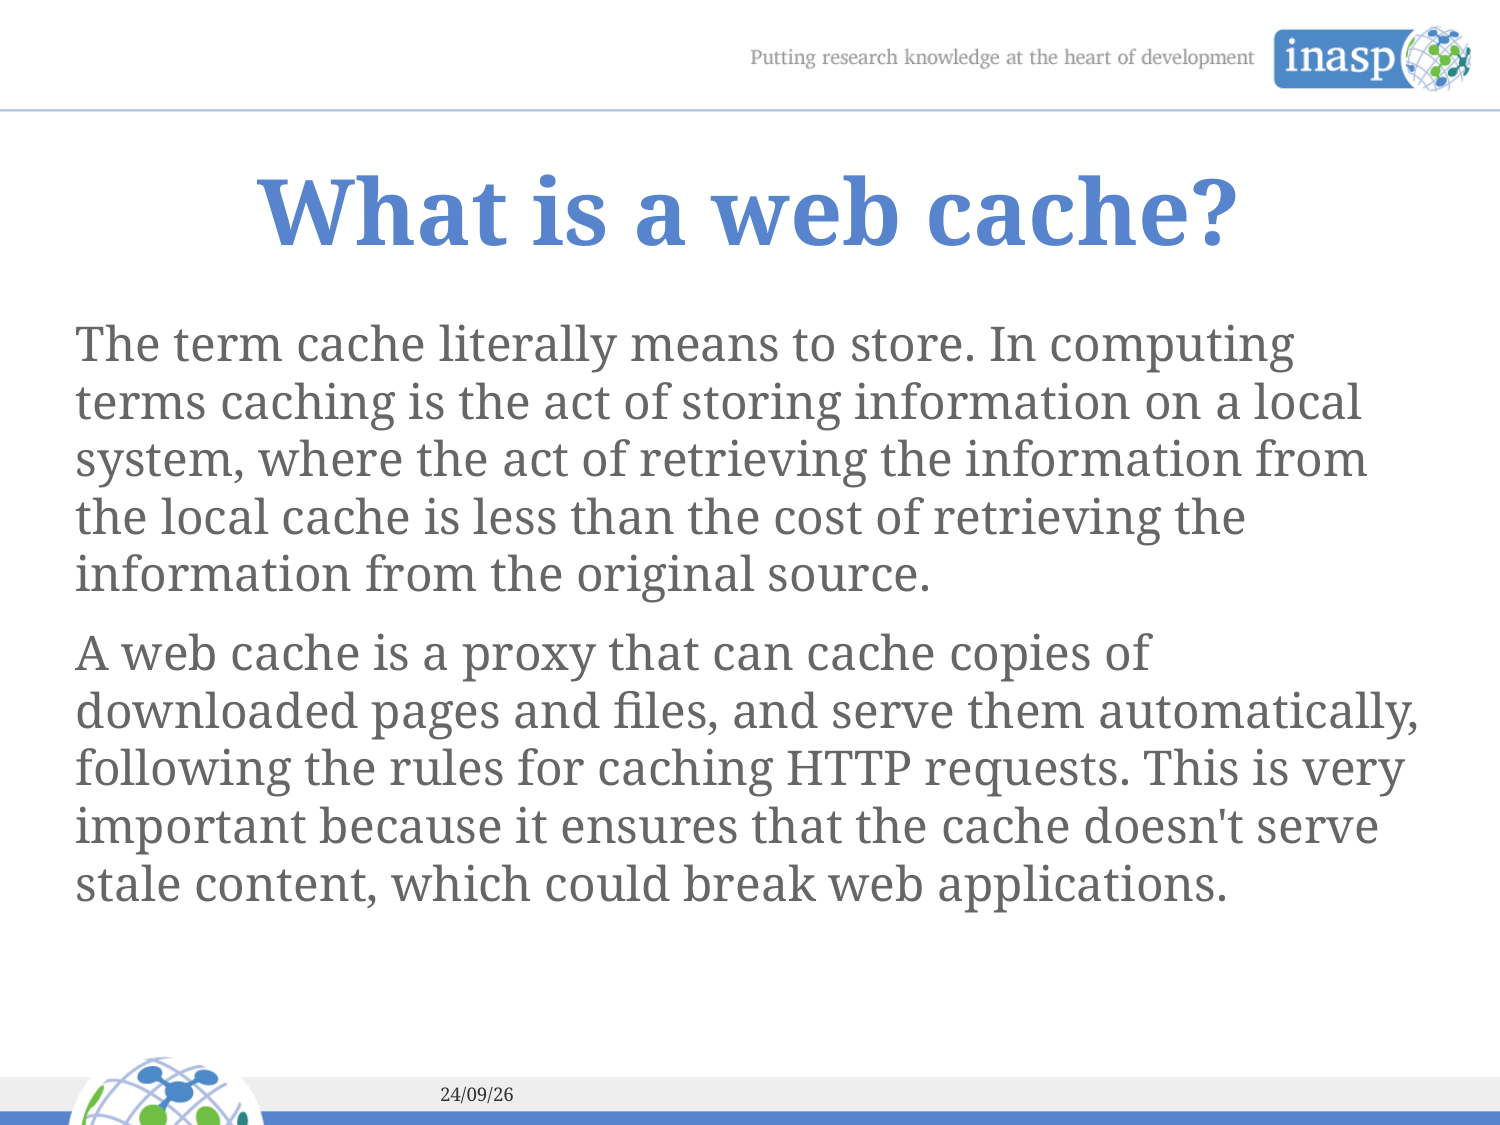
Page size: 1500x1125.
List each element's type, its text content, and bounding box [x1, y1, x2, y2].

list The term cache literally means to store. In computing terms caching is the act of storing information on a local system, where the act of retrieving the information from the local cache is less than the cost of retrieving the information from the original source. A web cache is a proxy that can cache copies of downloaded pages and files, and serve them automatically, following the rules for caching HTTP requests. This is very important because it ensures that the cache doesn't serve stale content, which could break web applications. [75, 313, 1426, 967]
picture [0, 0, 1500, 1125]
title What is a web cache? [75, 129, 1426, 313]
